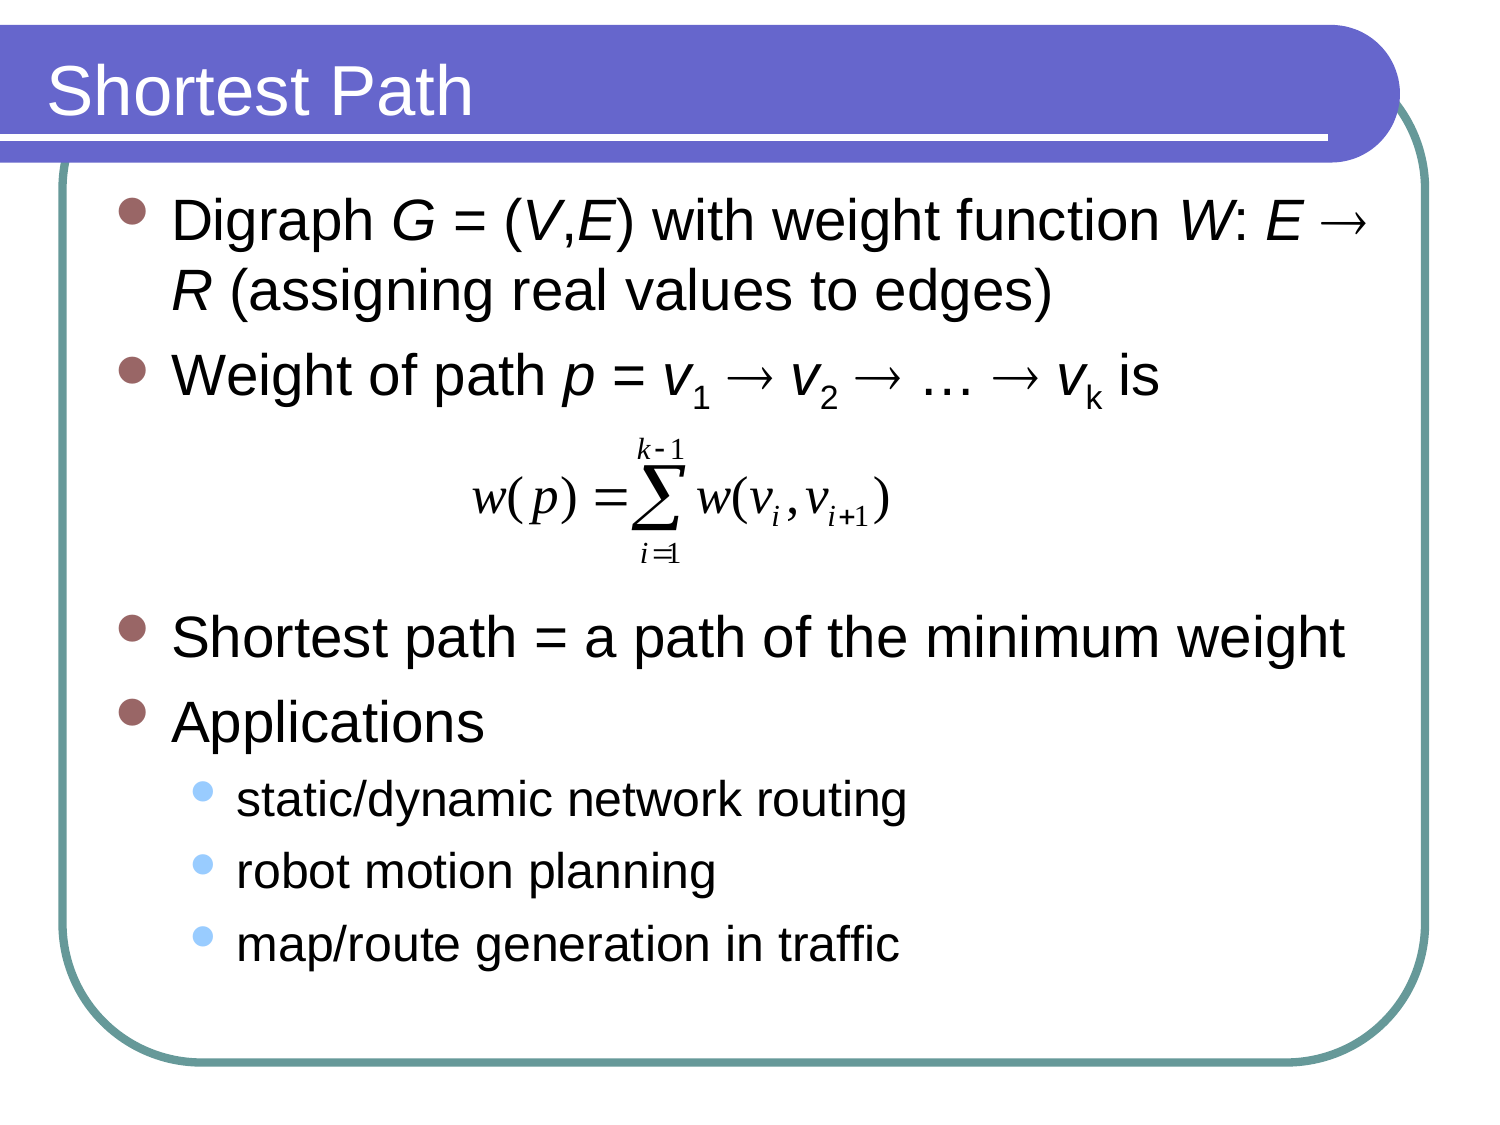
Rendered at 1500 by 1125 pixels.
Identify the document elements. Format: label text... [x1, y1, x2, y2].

chart [462, 425, 902, 576]
list Digraph G = (V,E) with weight function W: E  R (assigning real values to edges) Weight of path p = v1  v2  …  vk is Shortest path = a path of the minimum weight Applications static/dynamic network routing robot motion planning map/route generation in traffic [99, 174, 1401, 1026]
title Shortest Path [31, 37, 1347, 138]
